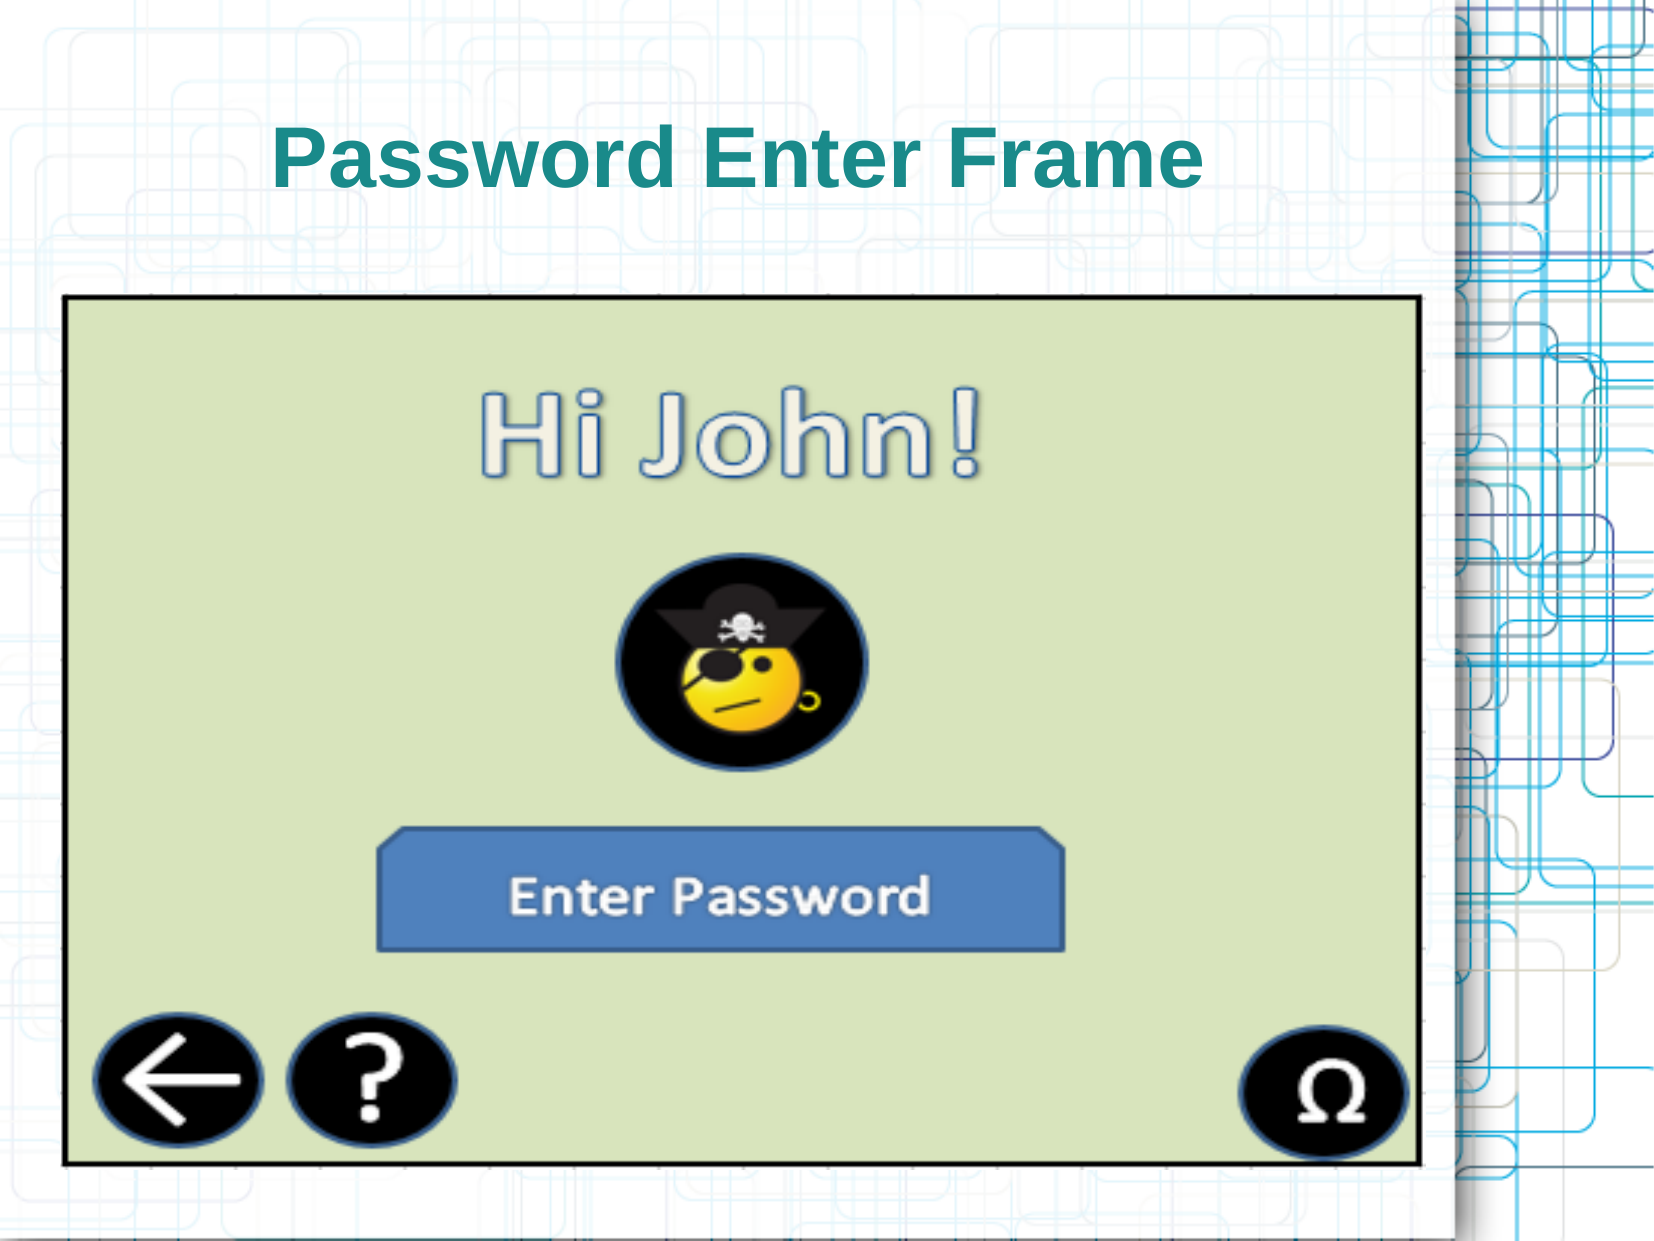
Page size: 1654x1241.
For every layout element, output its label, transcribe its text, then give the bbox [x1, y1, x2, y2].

title Password Enter Frame [59, 49, 1418, 257]
picture [60, 293, 1426, 1171]
